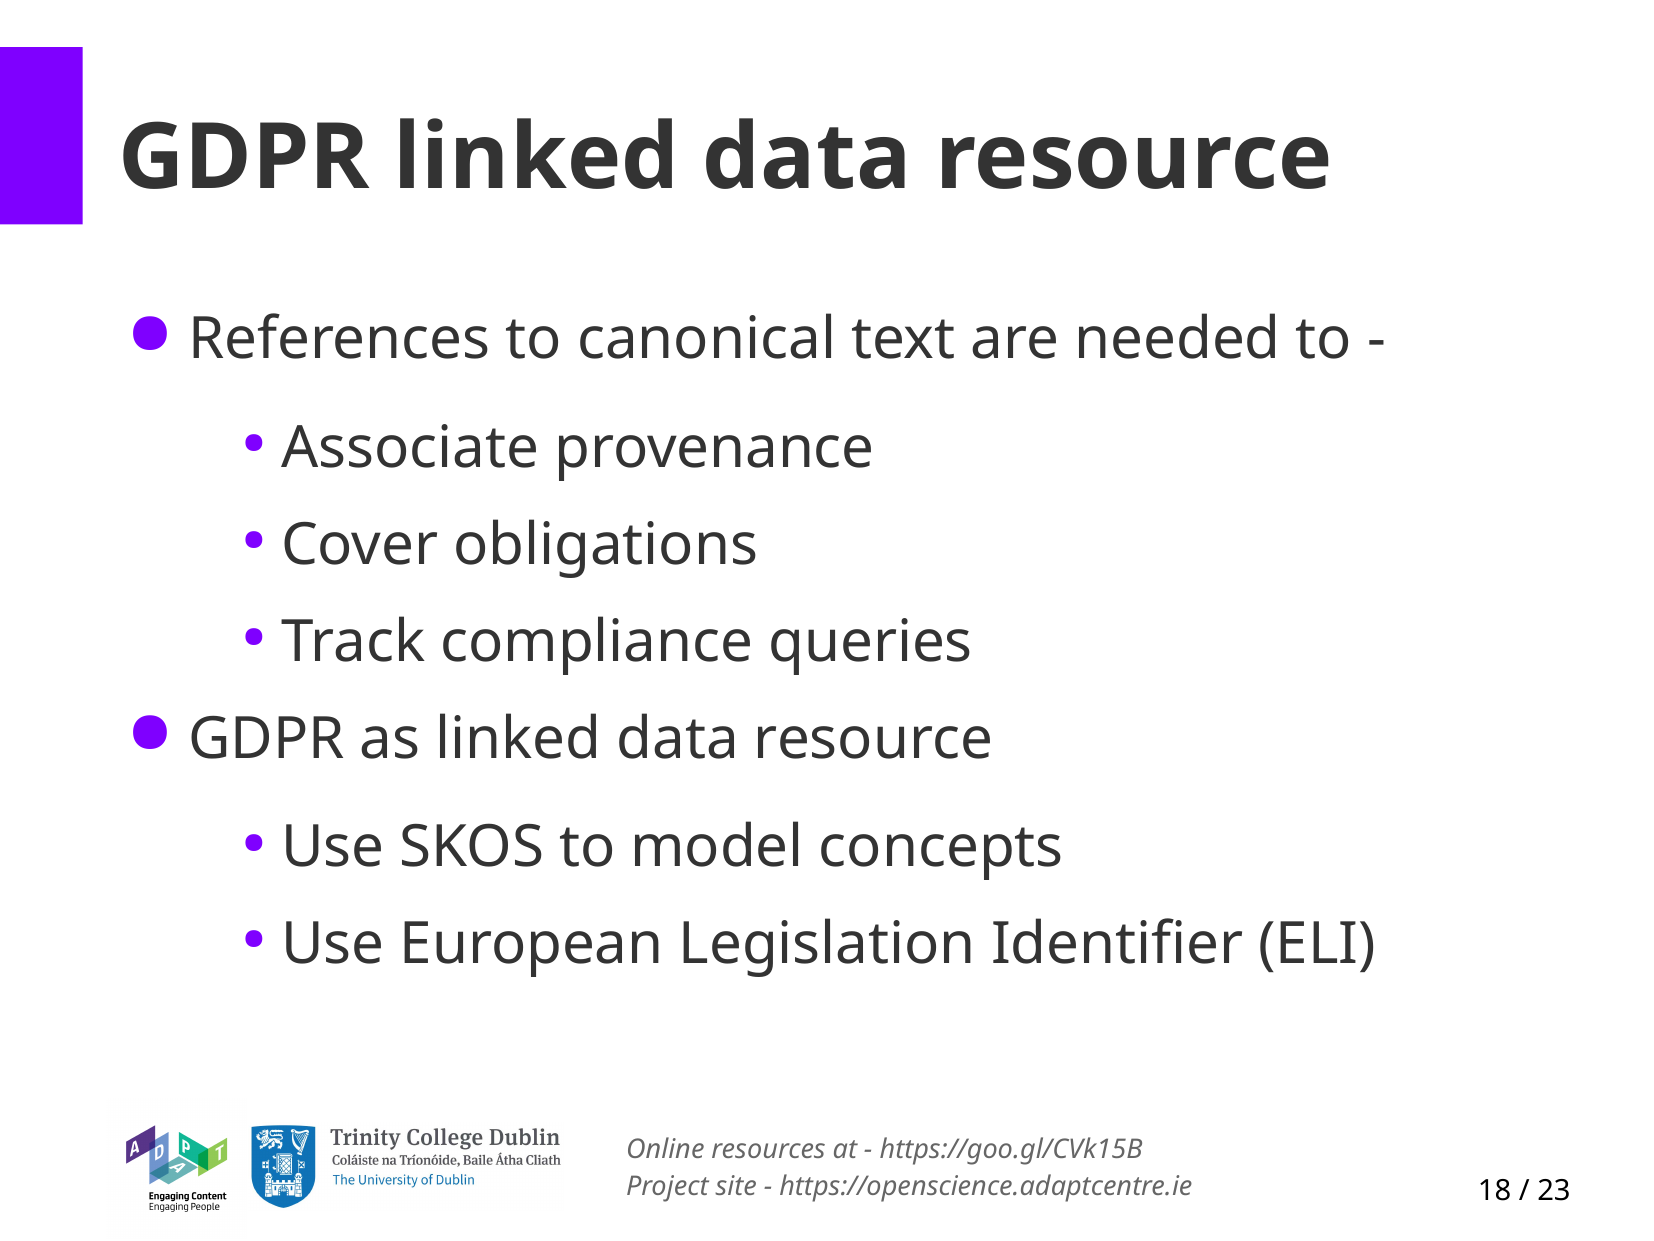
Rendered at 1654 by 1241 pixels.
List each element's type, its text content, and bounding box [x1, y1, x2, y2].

list References to canonical text are needed to - Associate provenance Cover obligations Track compliance queries GDPR as linked data resource Use SKOS to model concepts Use European Legislation Identifier (ELI) [118, 296, 1536, 1016]
title GDPR linked data resource [118, 49, 1571, 257]
picture [248, 1122, 564, 1211]
picture [106, 1098, 247, 1239]
